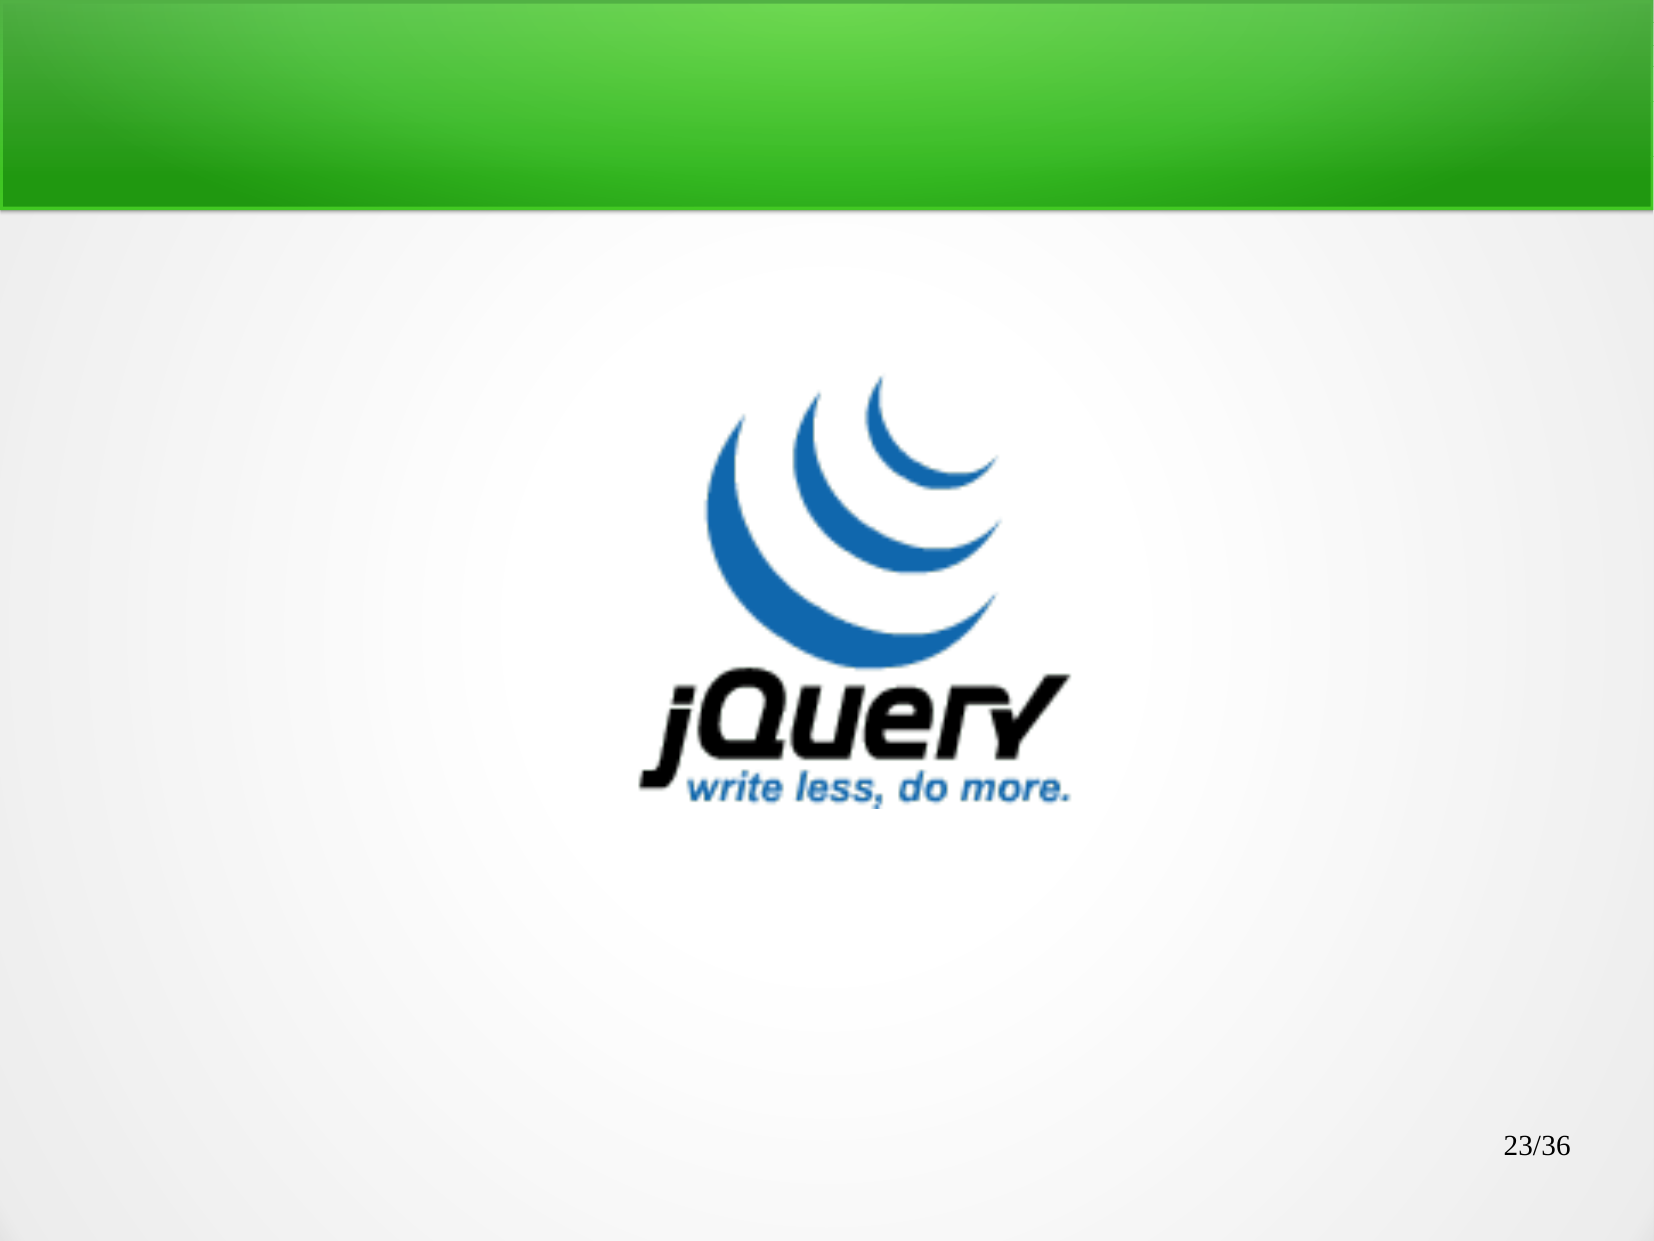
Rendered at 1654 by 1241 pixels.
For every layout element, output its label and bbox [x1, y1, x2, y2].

picture [637, 371, 1075, 809]
